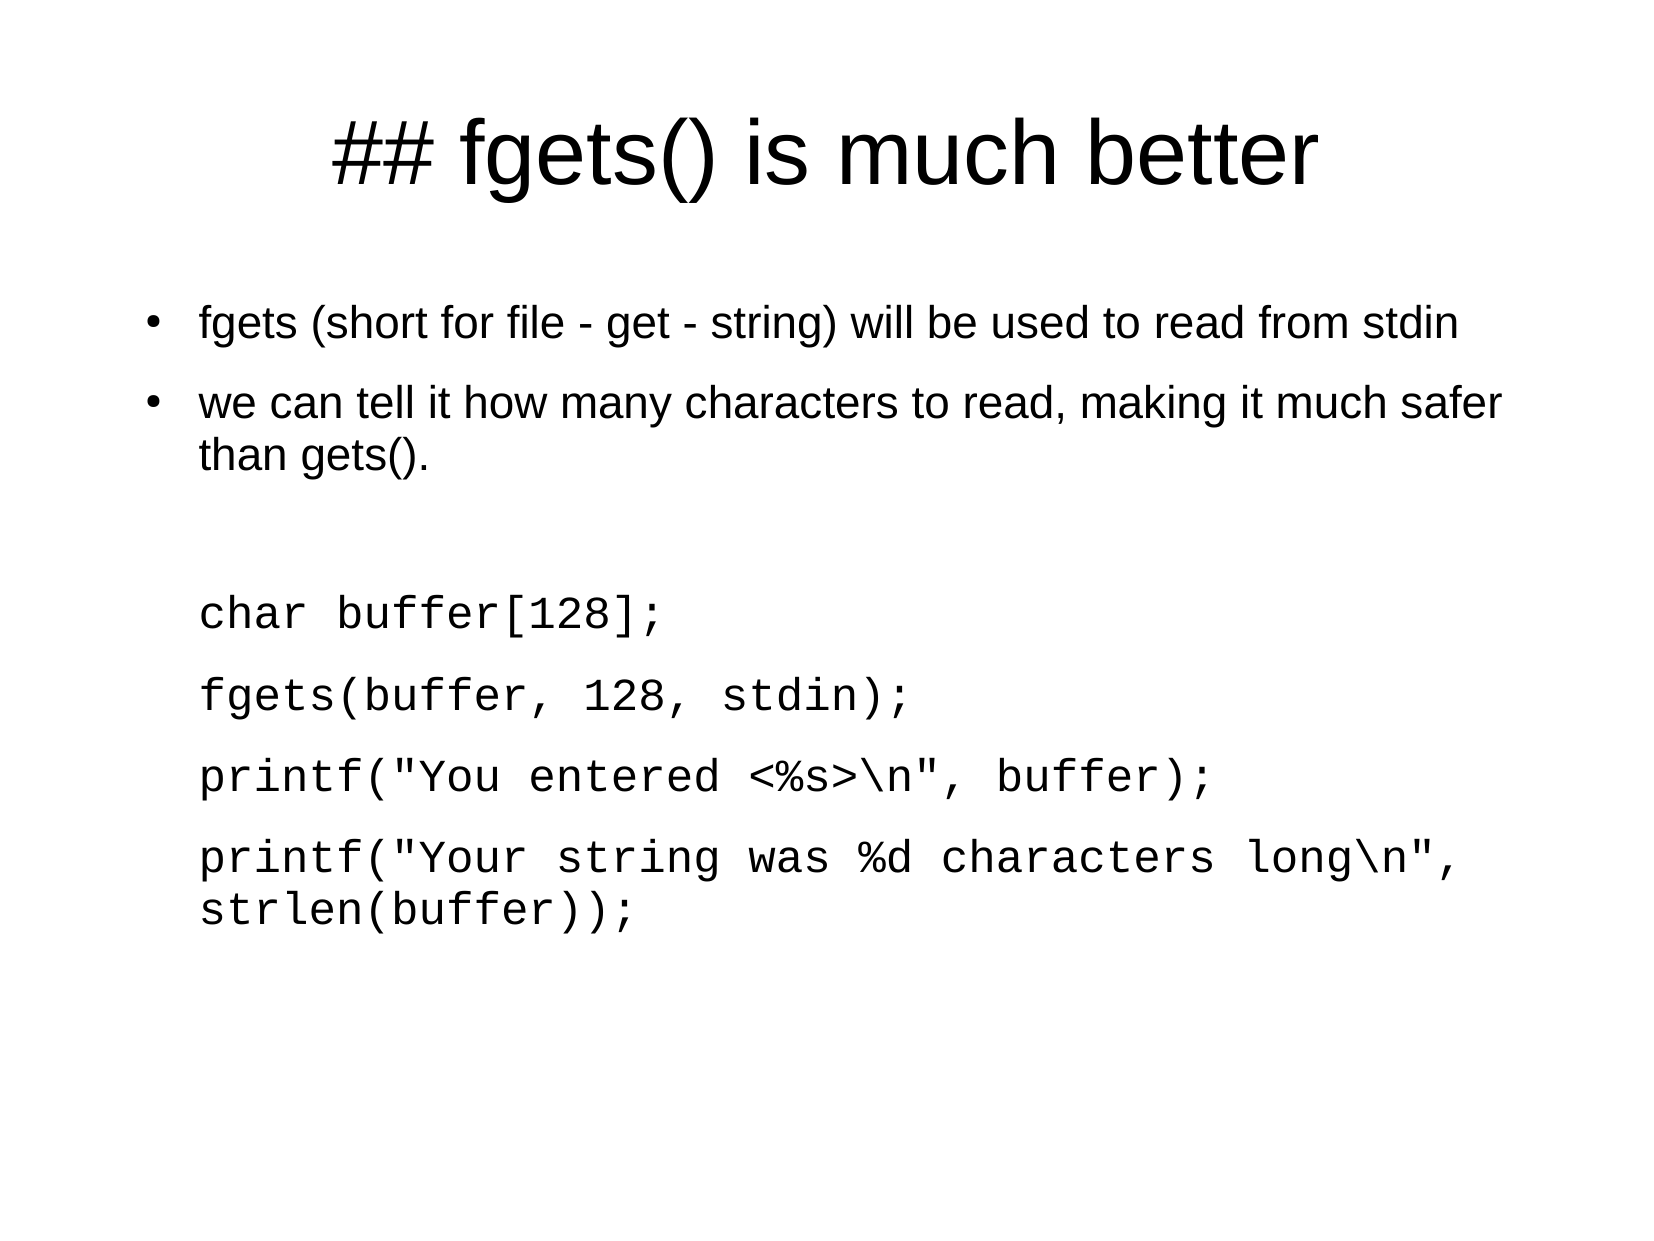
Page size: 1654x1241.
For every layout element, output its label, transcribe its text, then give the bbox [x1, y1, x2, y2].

list fgets (short for file - get - string) will be used to read from stdin we can tell it how many characters to read, making it much safer than gets(). char buffer[128]; fgets(buffer, 128, stdin); printf("You entered <%s>\n", buffer); printf("Your string was %d characters long\n", strlen(buffer)); [127, 296, 1583, 1170]
title ## fgets() is much better [82, 49, 1571, 257]
